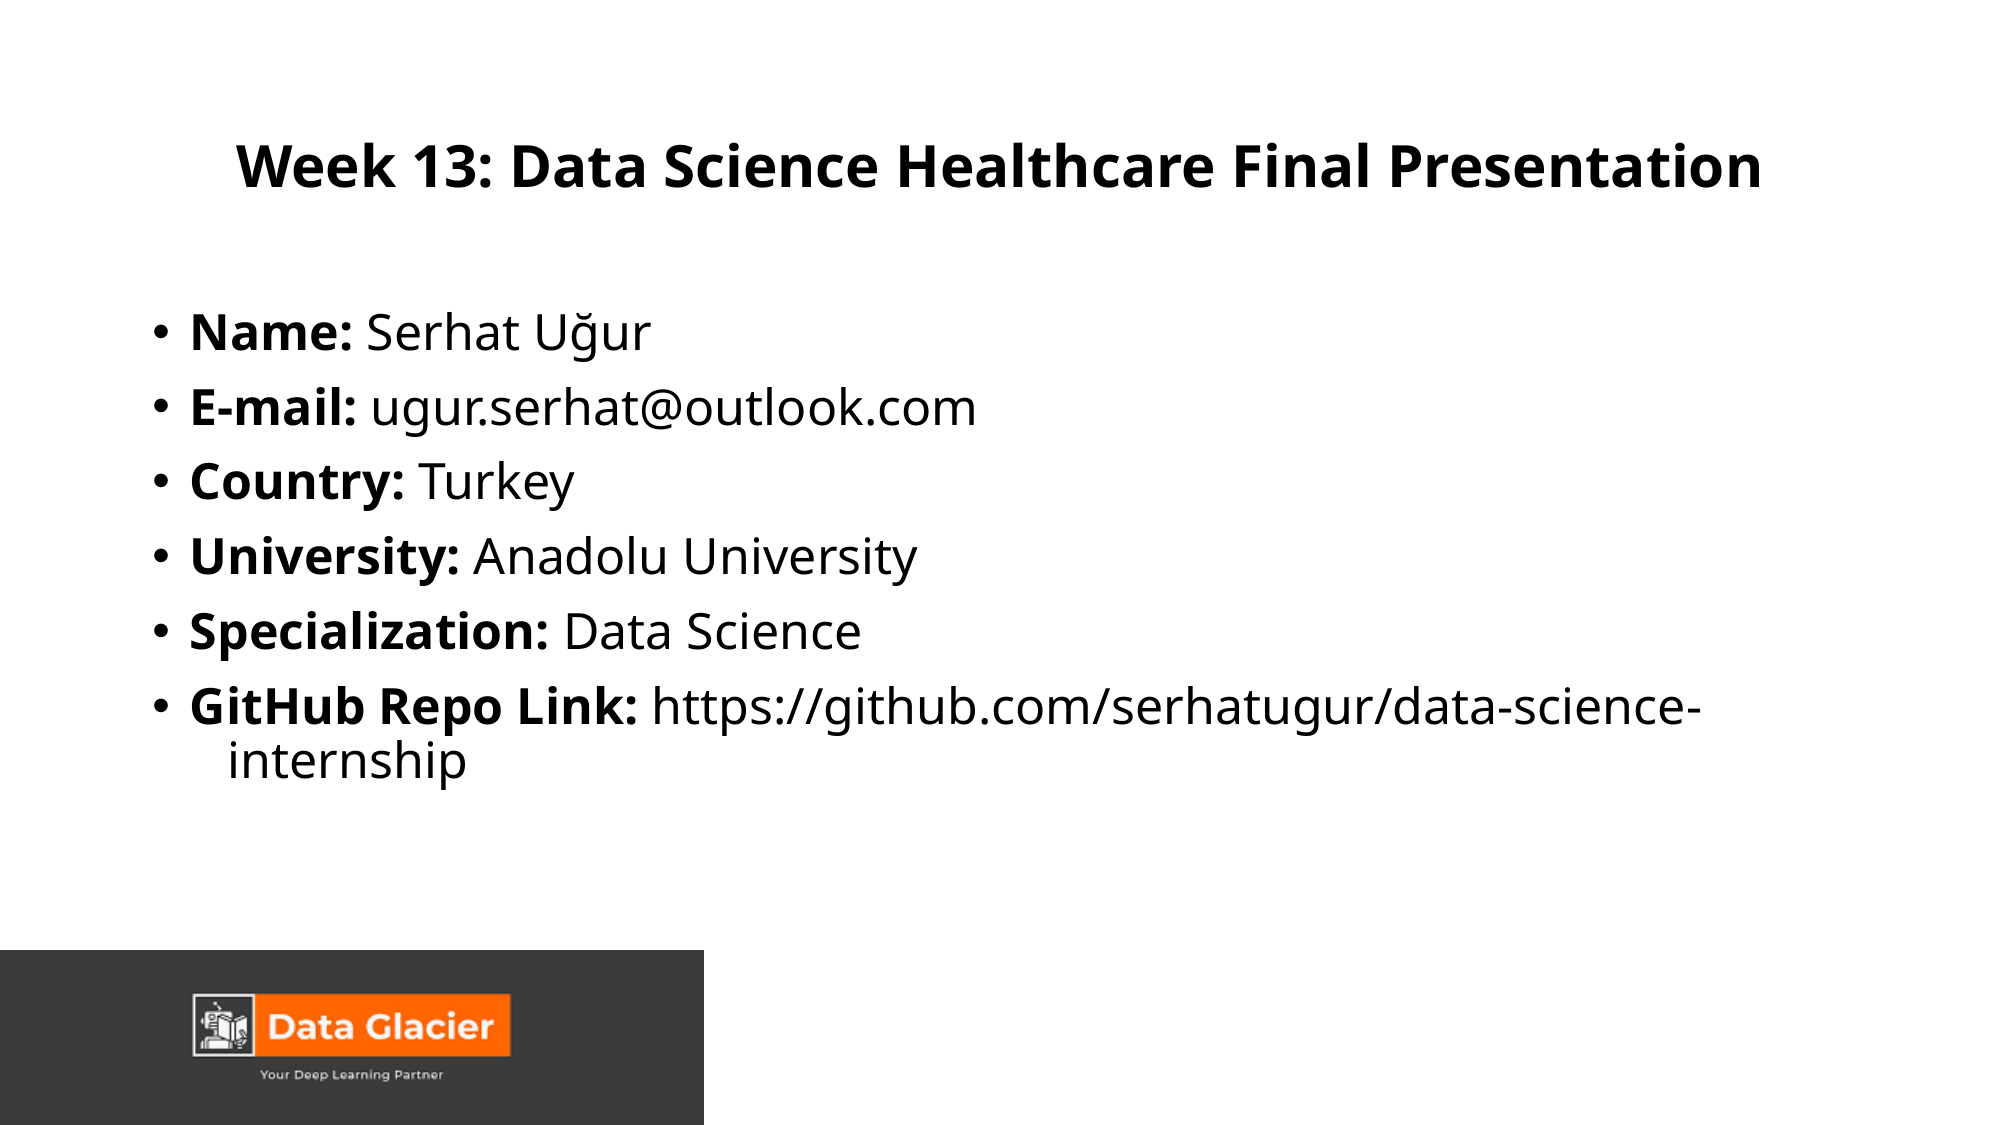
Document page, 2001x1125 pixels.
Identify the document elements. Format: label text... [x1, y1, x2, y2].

list Name: Serhat Uğur E-mail: ugur.serhat@outlook.com Country: Turkey University: Anadolu University Specialization: Data Science GitHub Repo Link: https://github.com/serhatugur/data-science-internship [137, 299, 1863, 1014]
picture [0, 950, 704, 1125]
title Week 13: Data Science Healthcare Final Presentation [137, 59, 1863, 278]
